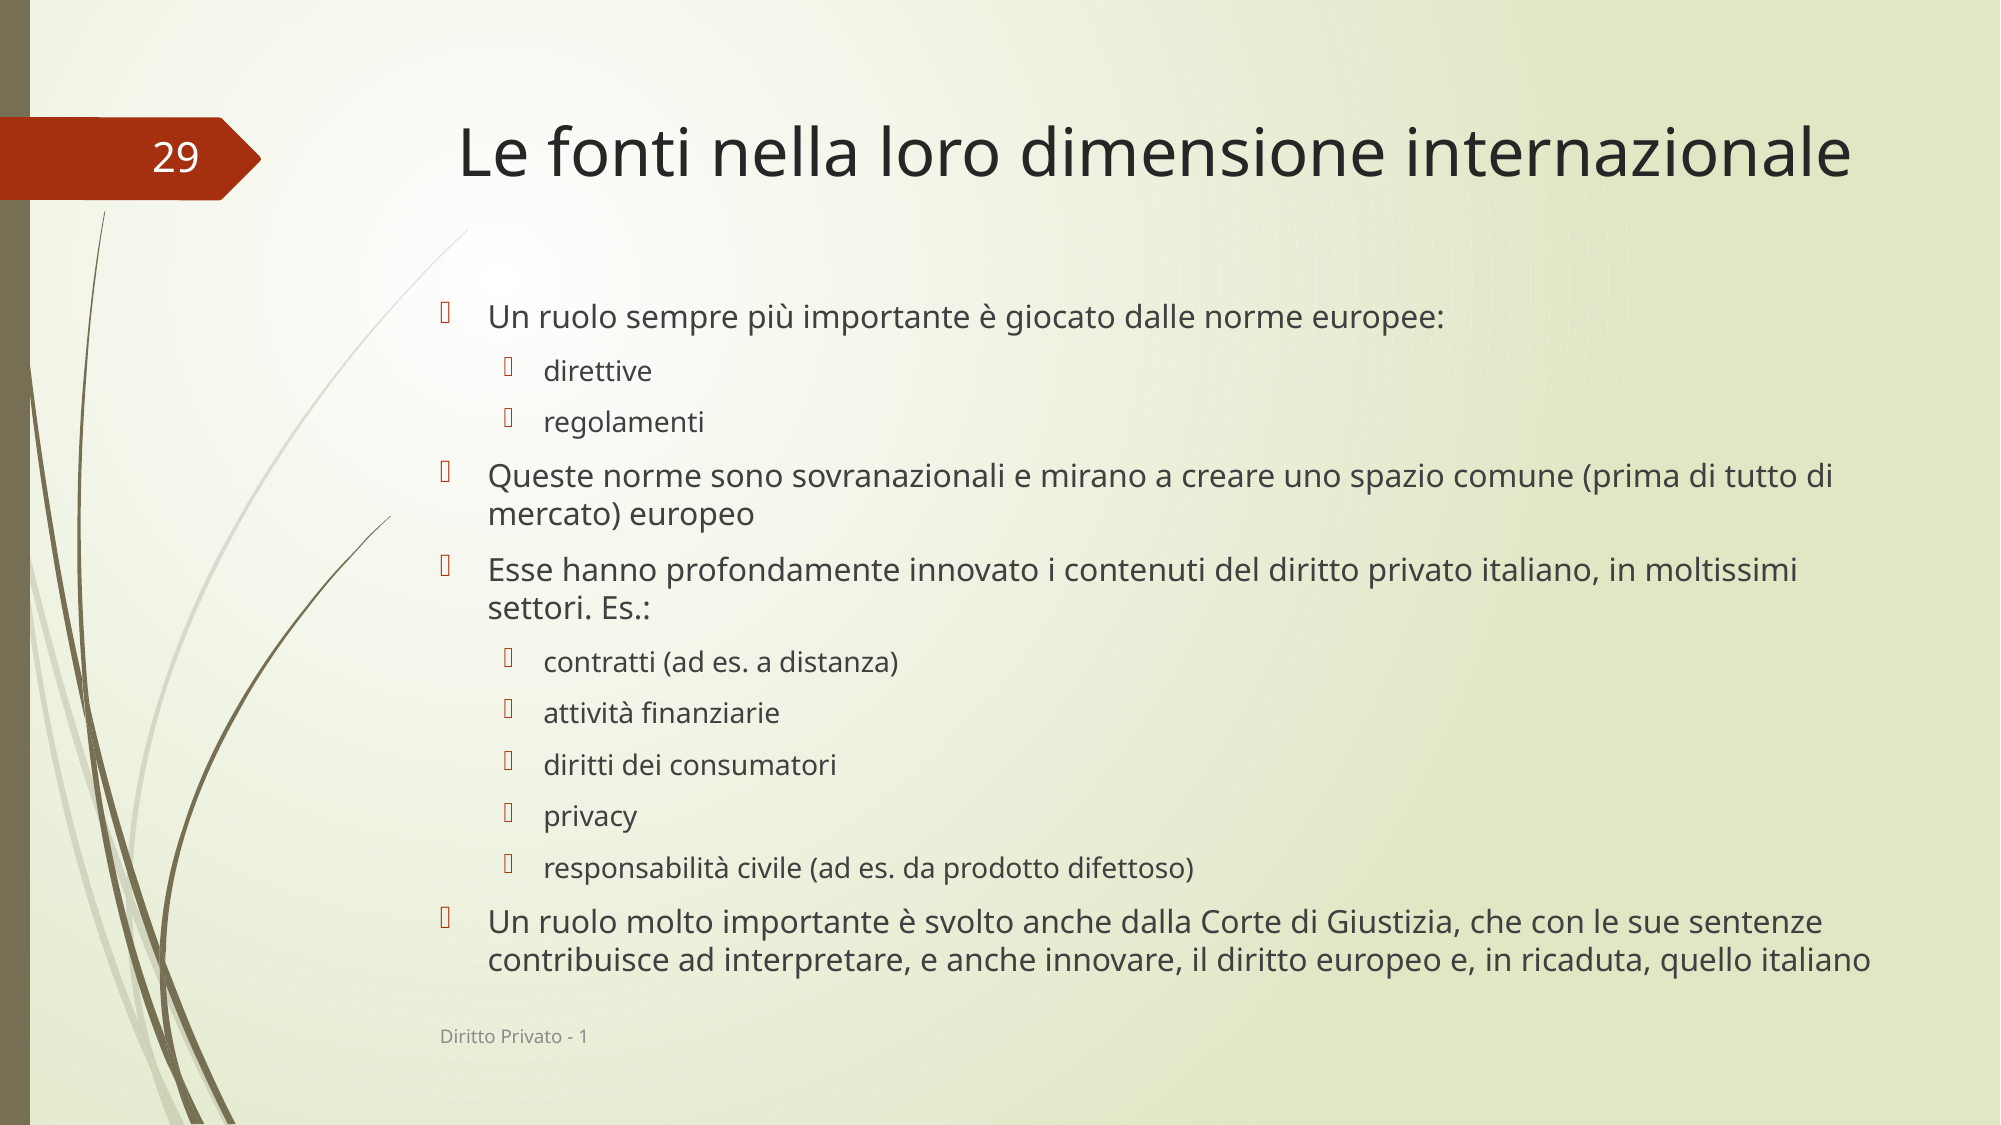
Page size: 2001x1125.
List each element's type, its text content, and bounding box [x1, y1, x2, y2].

list Un ruolo sempre più importante è giocato dalle norme europee: direttive regolamenti Queste norme sono sovranazionali e mirano a creare uno spazio comune (prima di tutto di mercato) europeo Esse hanno profondamente innovato i contenuti del diritto privato italiano, in moltissimi settori. Es.: contratti (ad es. a distanza) attività finanziarie diritti dei consumatori privacy responsabilità civile (ad es. da prodotto difettoso) Un ruolo molto importante è svolto anche dalla Corte di Giustizia, che con le sue sentenze contribuisce ad interpretare, e anche innovare, il diritto europeo e, in ricaduta, quello italiano [424, 289, 1888, 1007]
title Le fonti nella loro dimensione internazionale [425, 102, 1888, 289]
footer Diritto Privato - 1 [424, 1006, 1675, 1067]
slide_number <numero> [87, 129, 216, 190]
